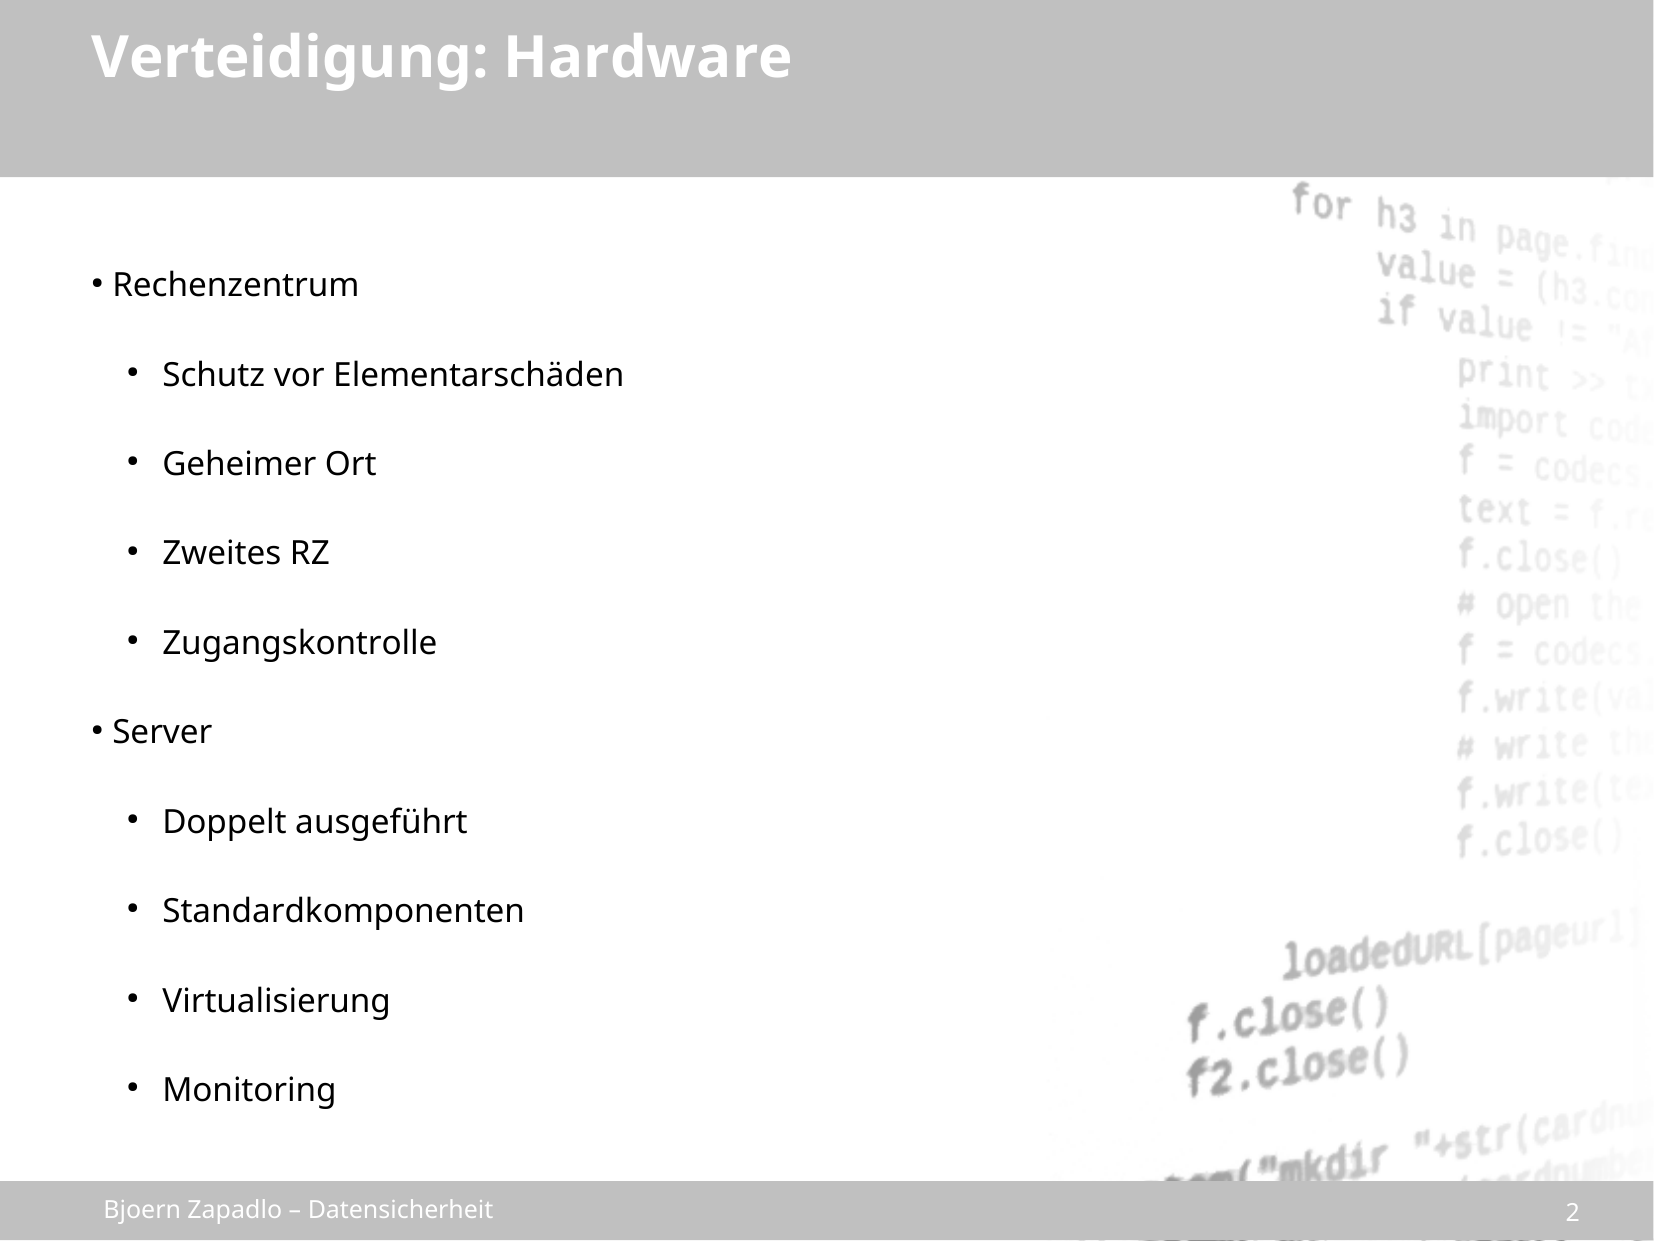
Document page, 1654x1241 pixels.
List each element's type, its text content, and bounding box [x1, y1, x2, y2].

text_box Verteidigung: Hardware [76, 17, 1444, 98]
text_box Rechenzentrum Schutz vor Elementarschäden Geheimer Ort Zweites RZ Zugangskontrolle Server Doppelt ausgeführt Standardkomponenten Virtualisierung Monitoring [76, 236, 1432, 1116]
picture [0, 178, 1654, 1181]
